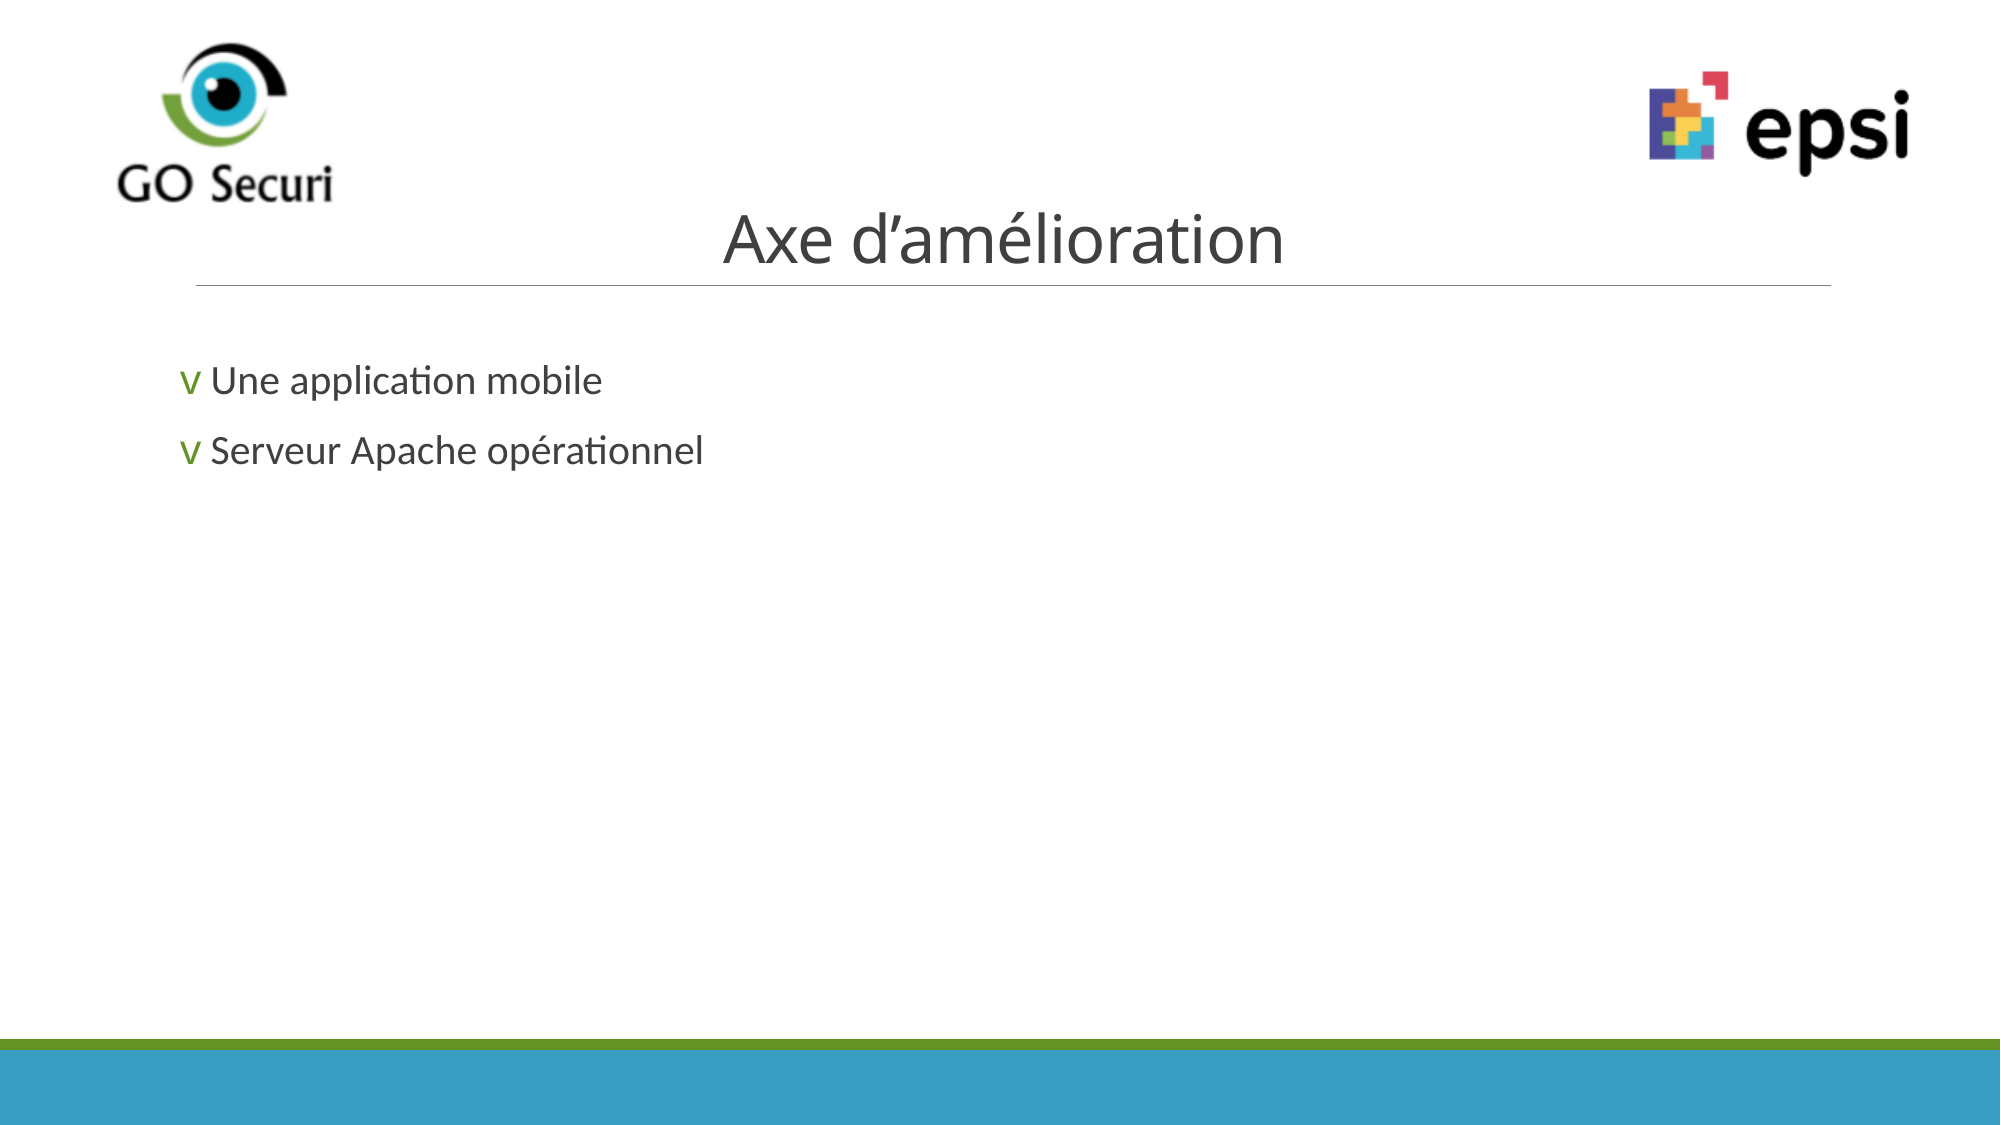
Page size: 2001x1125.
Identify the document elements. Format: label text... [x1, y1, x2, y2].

picture [58, 29, 398, 223]
list Une application mobile Serveur Apache opérationnel [180, 350, 1831, 963]
title Axe d’amélioration [180, 47, 1831, 286]
picture [1631, 56, 1953, 196]
